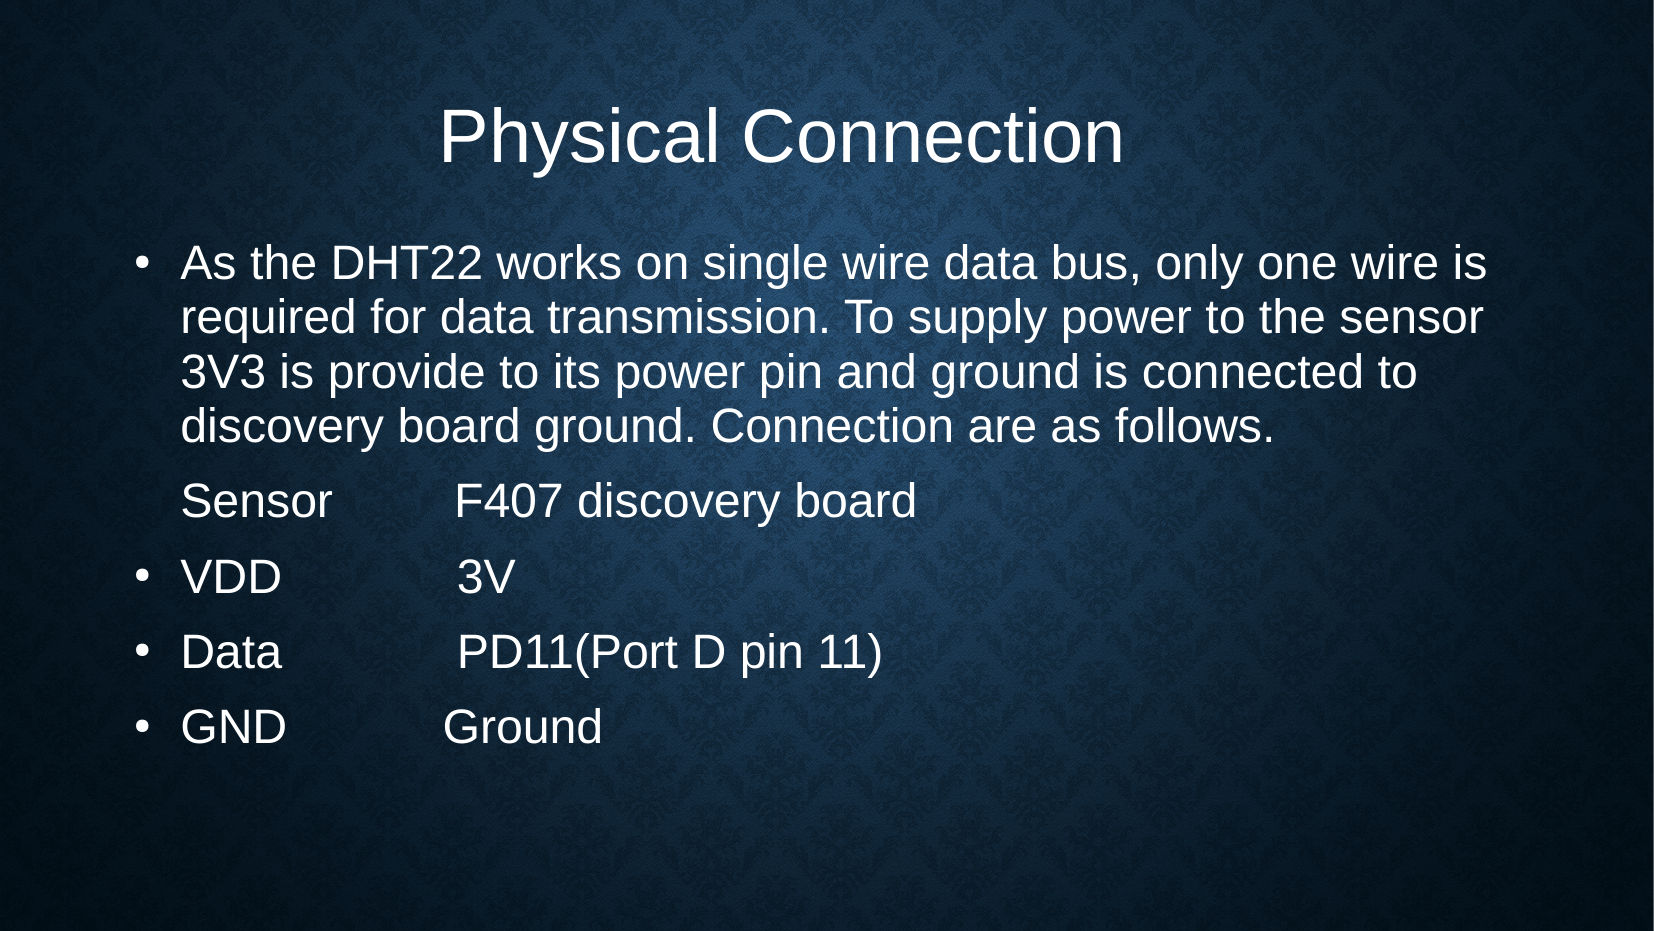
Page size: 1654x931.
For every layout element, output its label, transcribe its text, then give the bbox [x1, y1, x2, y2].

picture [0, 0, 1654, 931]
title Physical Connection [118, 9, 1447, 236]
list As the DHT22 works on single wire data bus, only one wire is required for data transmission. To supply power to the sensor 3V3 is provide to its power pin and ground is connected to discovery board ground. Connection are as follows. Sensor F407 discovery board VDD 3V Data PD11(Port D pin 11) GND Ground [118, 236, 1571, 757]
